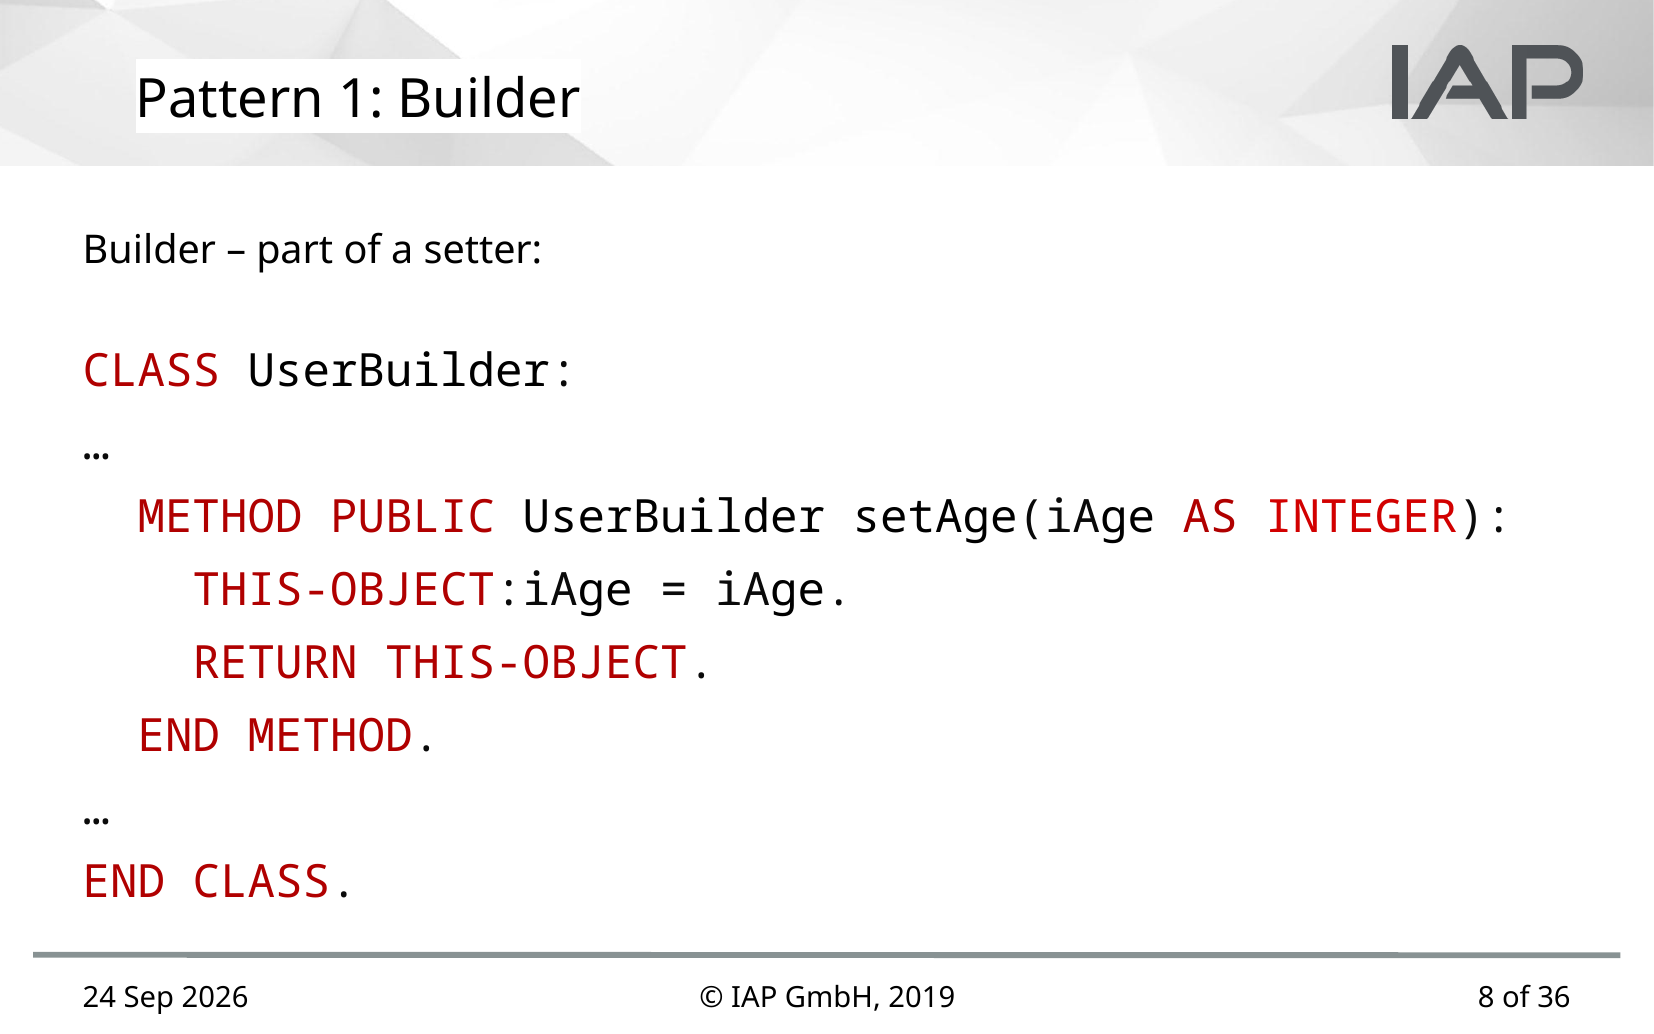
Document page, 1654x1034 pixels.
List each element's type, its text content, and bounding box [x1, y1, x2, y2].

title Pattern 1: Builder [135, 41, 1264, 152]
list CLASS UserBuilder: … METHOD PUBLIC UserBuilder setAge(iAge AS INTEGER): THIS-OBJECT:iAge = iAge. RETURN THIS-OBJECT. END METHOD. … END CLASS. [82, 337, 1571, 957]
list Builder – part of a setter: [82, 221, 1571, 296]
picture [0, 0, 1654, 166]
